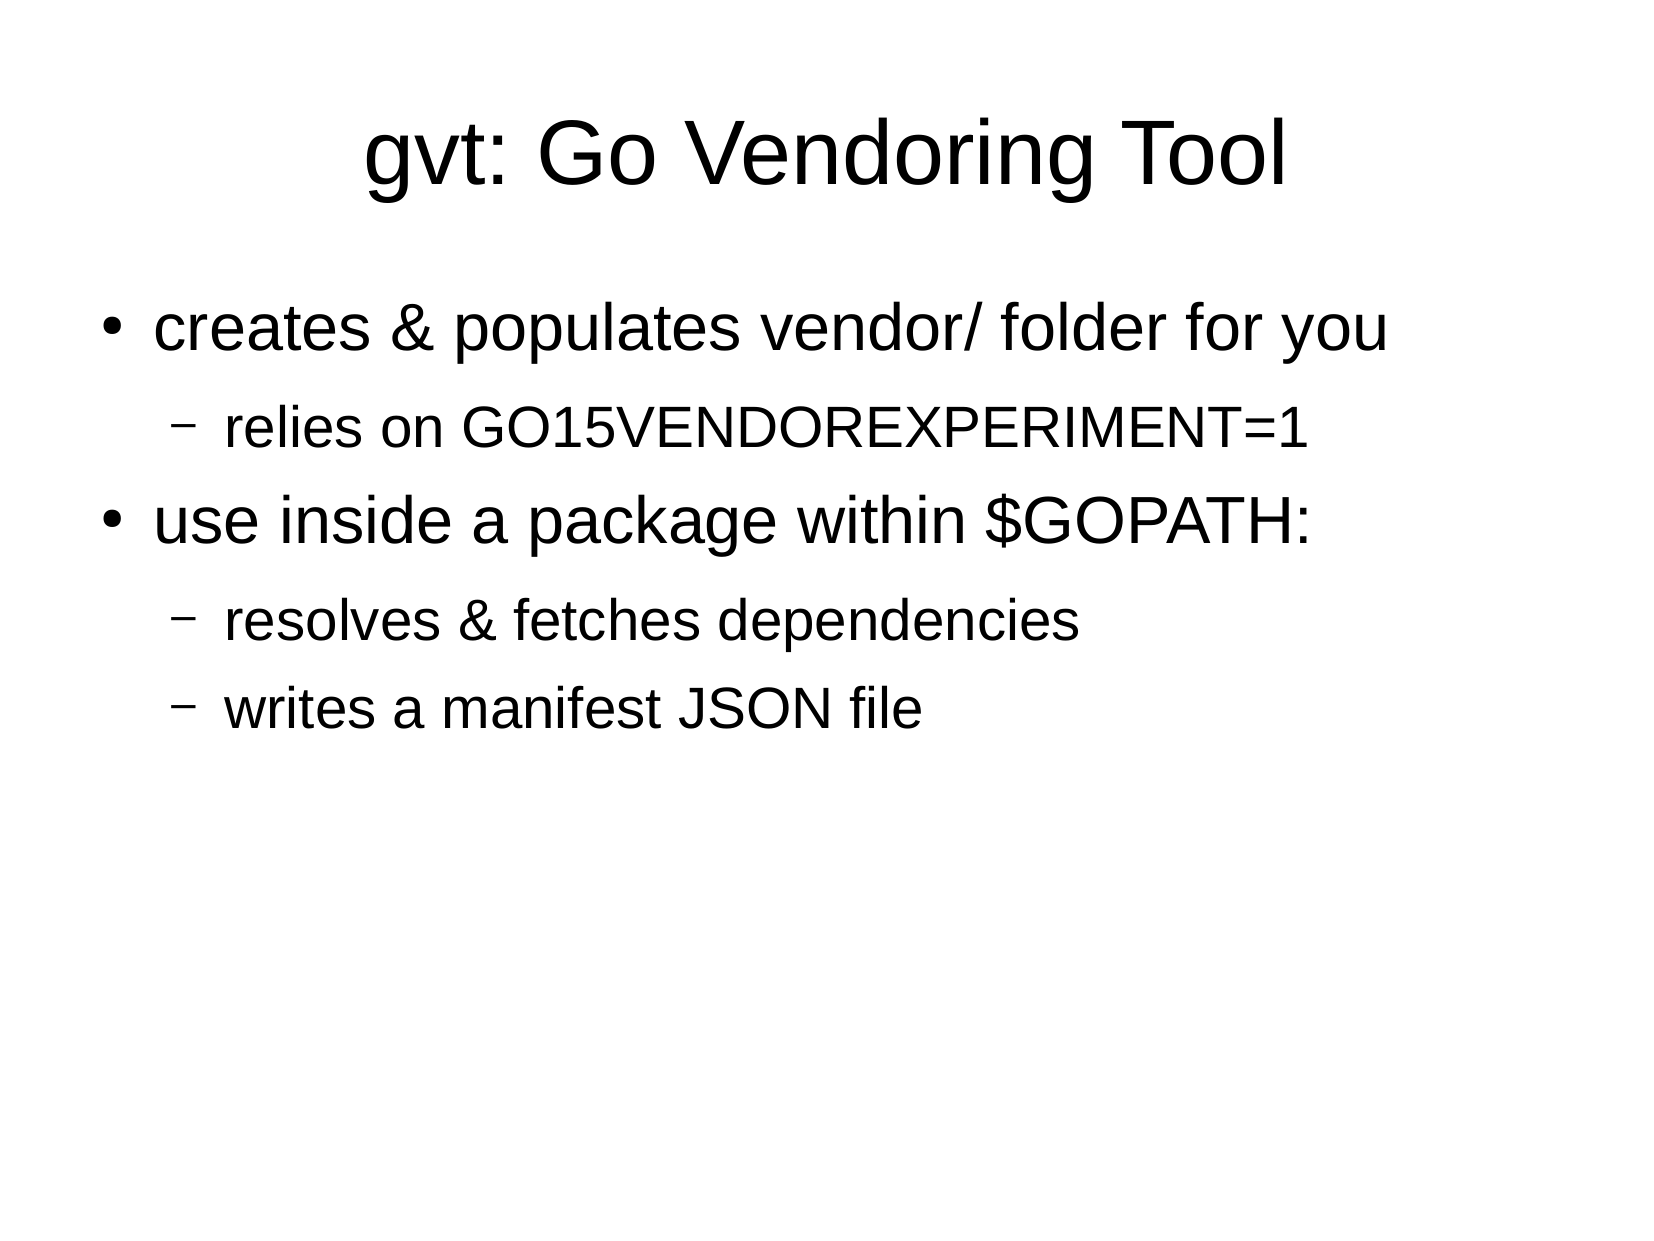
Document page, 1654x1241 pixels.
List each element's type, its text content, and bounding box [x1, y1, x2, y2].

title gvt: Go Vendoring Tool [82, 49, 1571, 257]
list creates & populates vendor/ folder for you relies on GO15VENDOREXPERIMENT=1 use inside a package within $GOPATH: resolves & fetches dependencies writes a manifest JSON file [82, 290, 1538, 1010]
